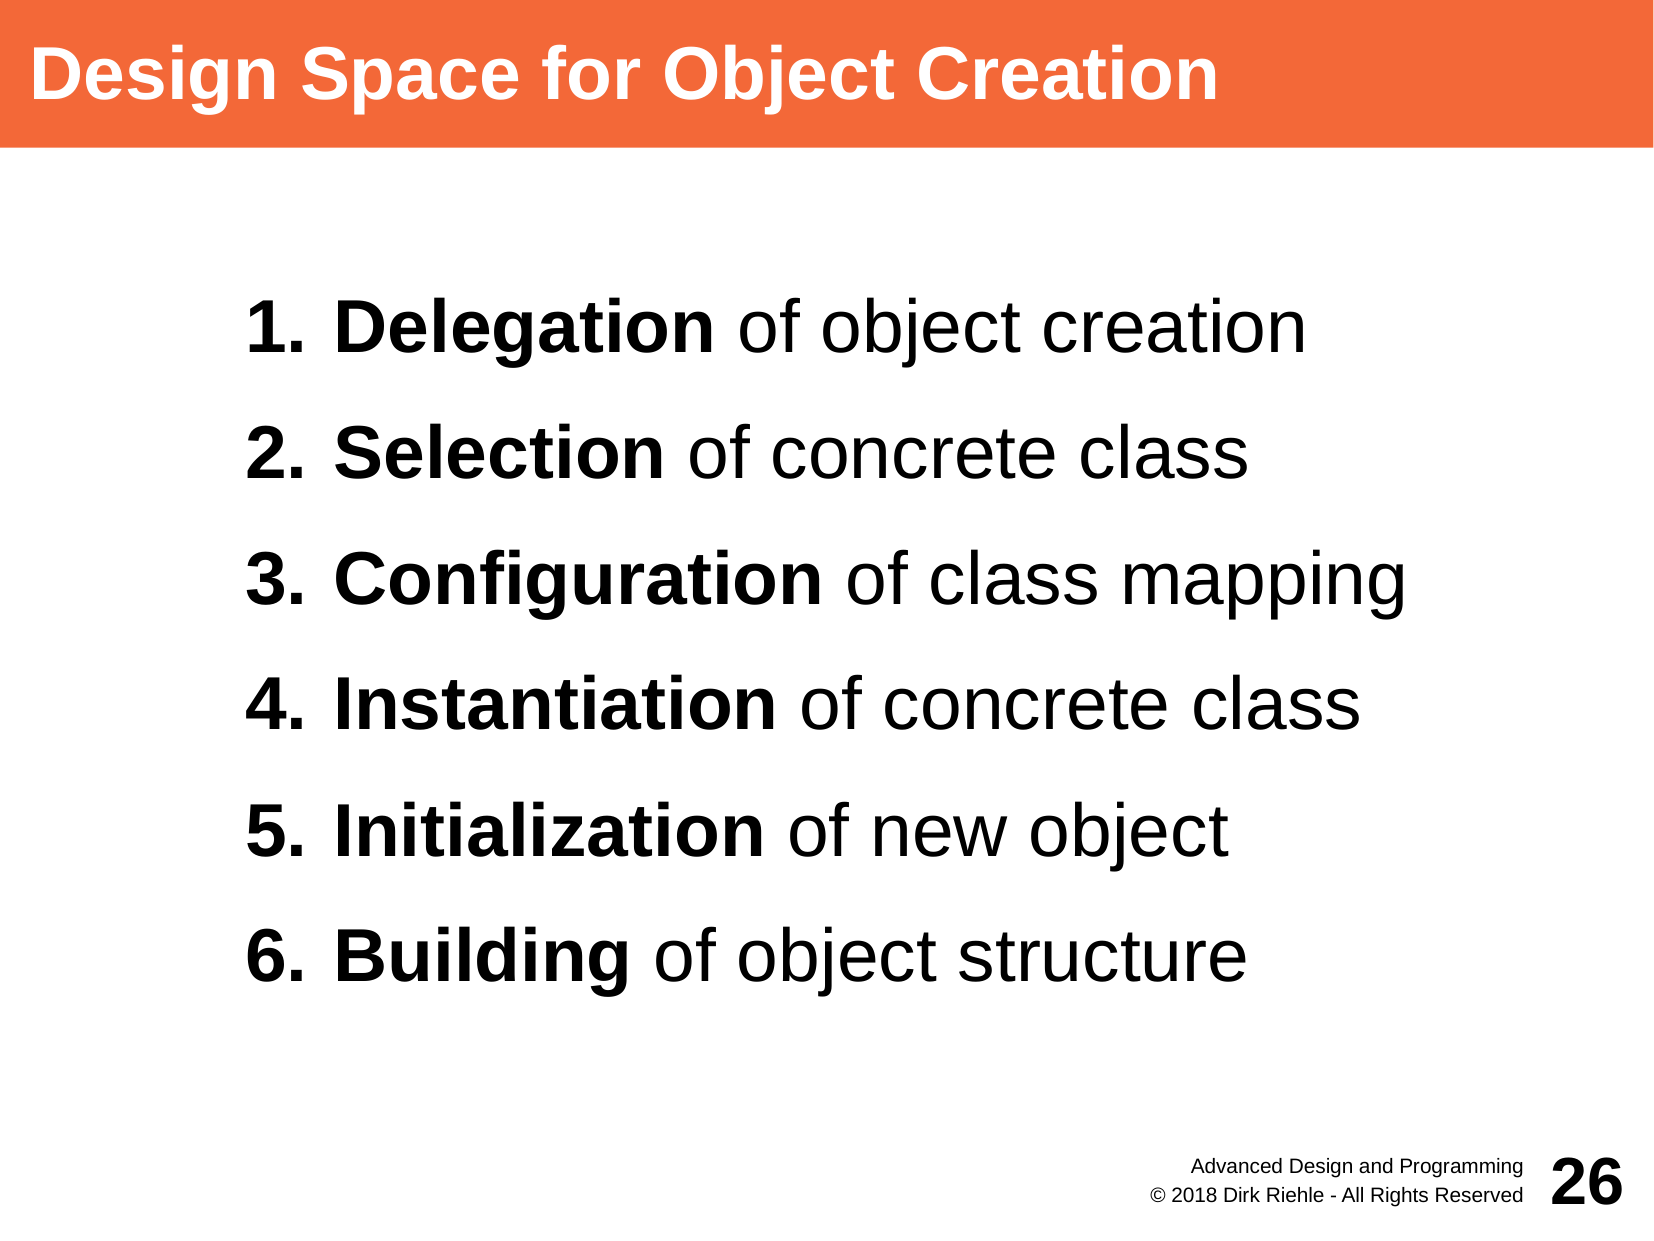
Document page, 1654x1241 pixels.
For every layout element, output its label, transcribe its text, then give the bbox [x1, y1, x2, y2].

subtitle Delegation of object creation Selection of concrete class Configuration of class mapping Instantiation of concrete class Initialization of new object Building of object structure [29, 177, 1625, 1063]
title Design Space for Object Creation [0, 0, 1654, 148]
